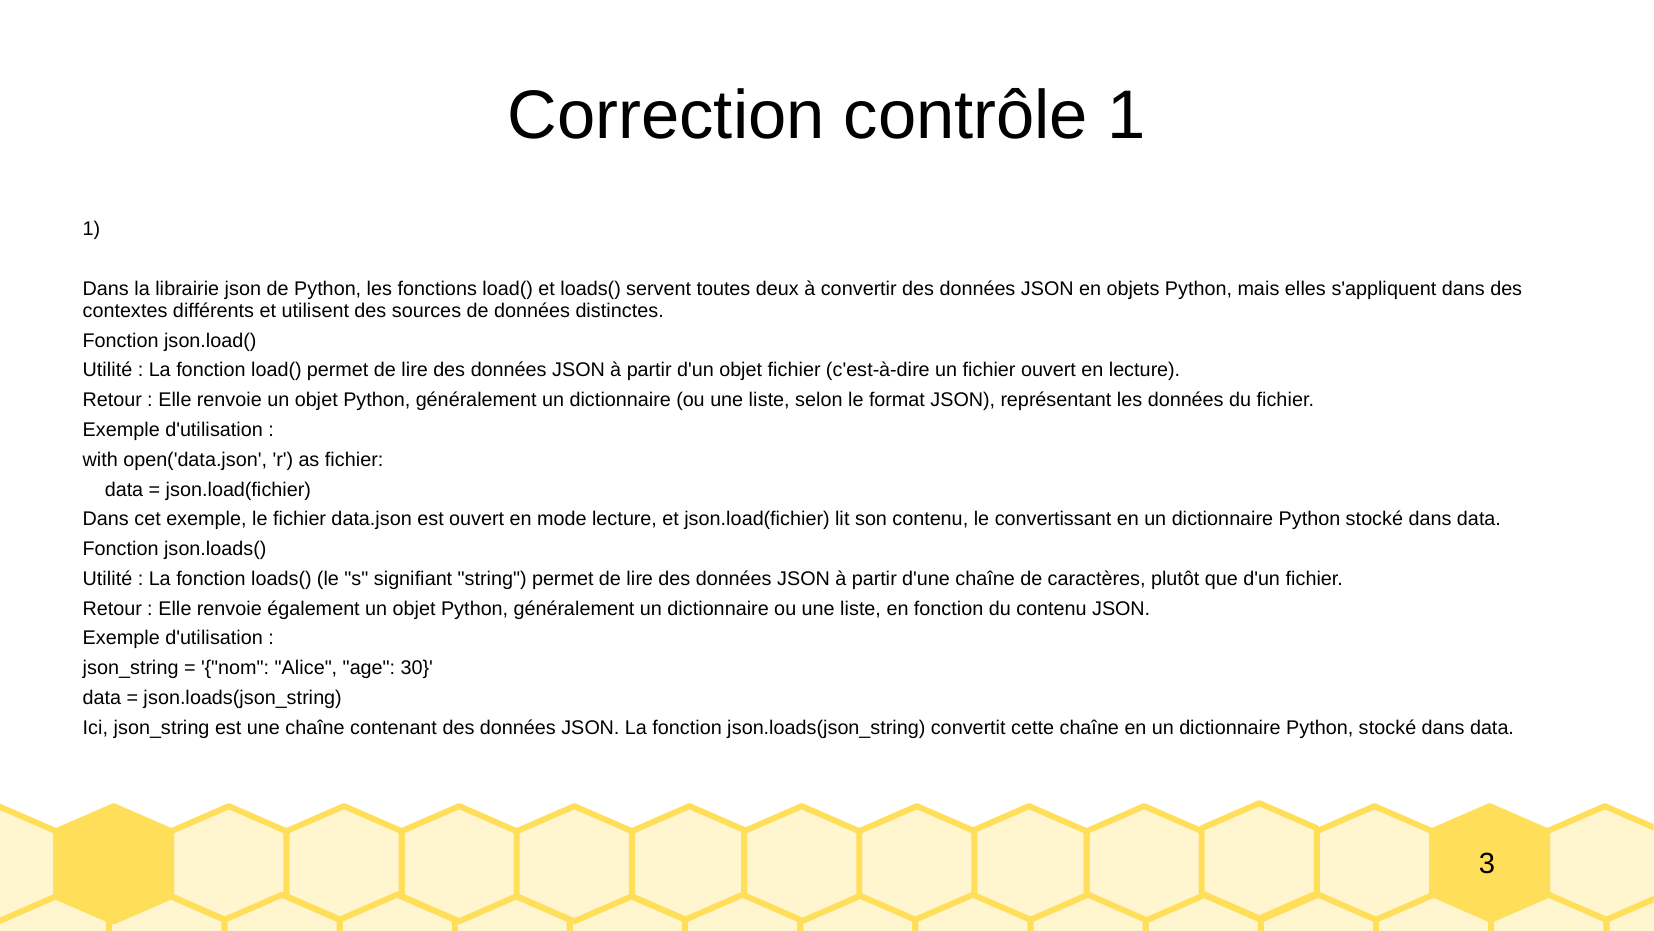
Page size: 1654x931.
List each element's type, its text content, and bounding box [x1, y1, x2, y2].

list 1) Dans la librairie json de Python, les fonctions load() et loads() servent toutes deux à convertir des données JSON en objets Python, mais elles s'appliquent dans des contextes différents et utilisent des sources de données distinctes. Fonction json.load() Utilité : La fonction load() permet de lire des données JSON à partir d'un objet fichier (c'est-à-dire un fichier ouvert en lecture). Retour : Elle renvoie un objet Python, généralement un dictionnaire (ou une liste, selon le format JSON), représentant les données du fichier. Exemple d'utilisation : with open('data.json', 'r') as fichier: data = json.load(fichier) Dans cet exemple, le fichier data.json est ouvert en mode lecture, et json.load(fichier) lit son contenu, le convertissant en un dictionnaire Python stocké dans data. Fonction json.loads() Utilité : La fonction loads() (le "s" signifiant "string") permet de lire des données JSON à partir d'une chaîne de caractères, plutôt que d'un fichier. Retour : Elle renvoie également un objet Python, généralement un dictionnaire ou une liste, en fonction du contenu JSON. Exemple d'utilisation : json_string = '{"nom": "Alice", "age": 30}' data = json.loads(json_string) Ici, json_string est une chaîne contenant des données JSON. La fonction json.loads(json_string) convertit cette chaîne en un dictionnaire Python, stocké dans data. [82, 217, 1571, 758]
title Correction contrôle 1 [82, 37, 1571, 193]
